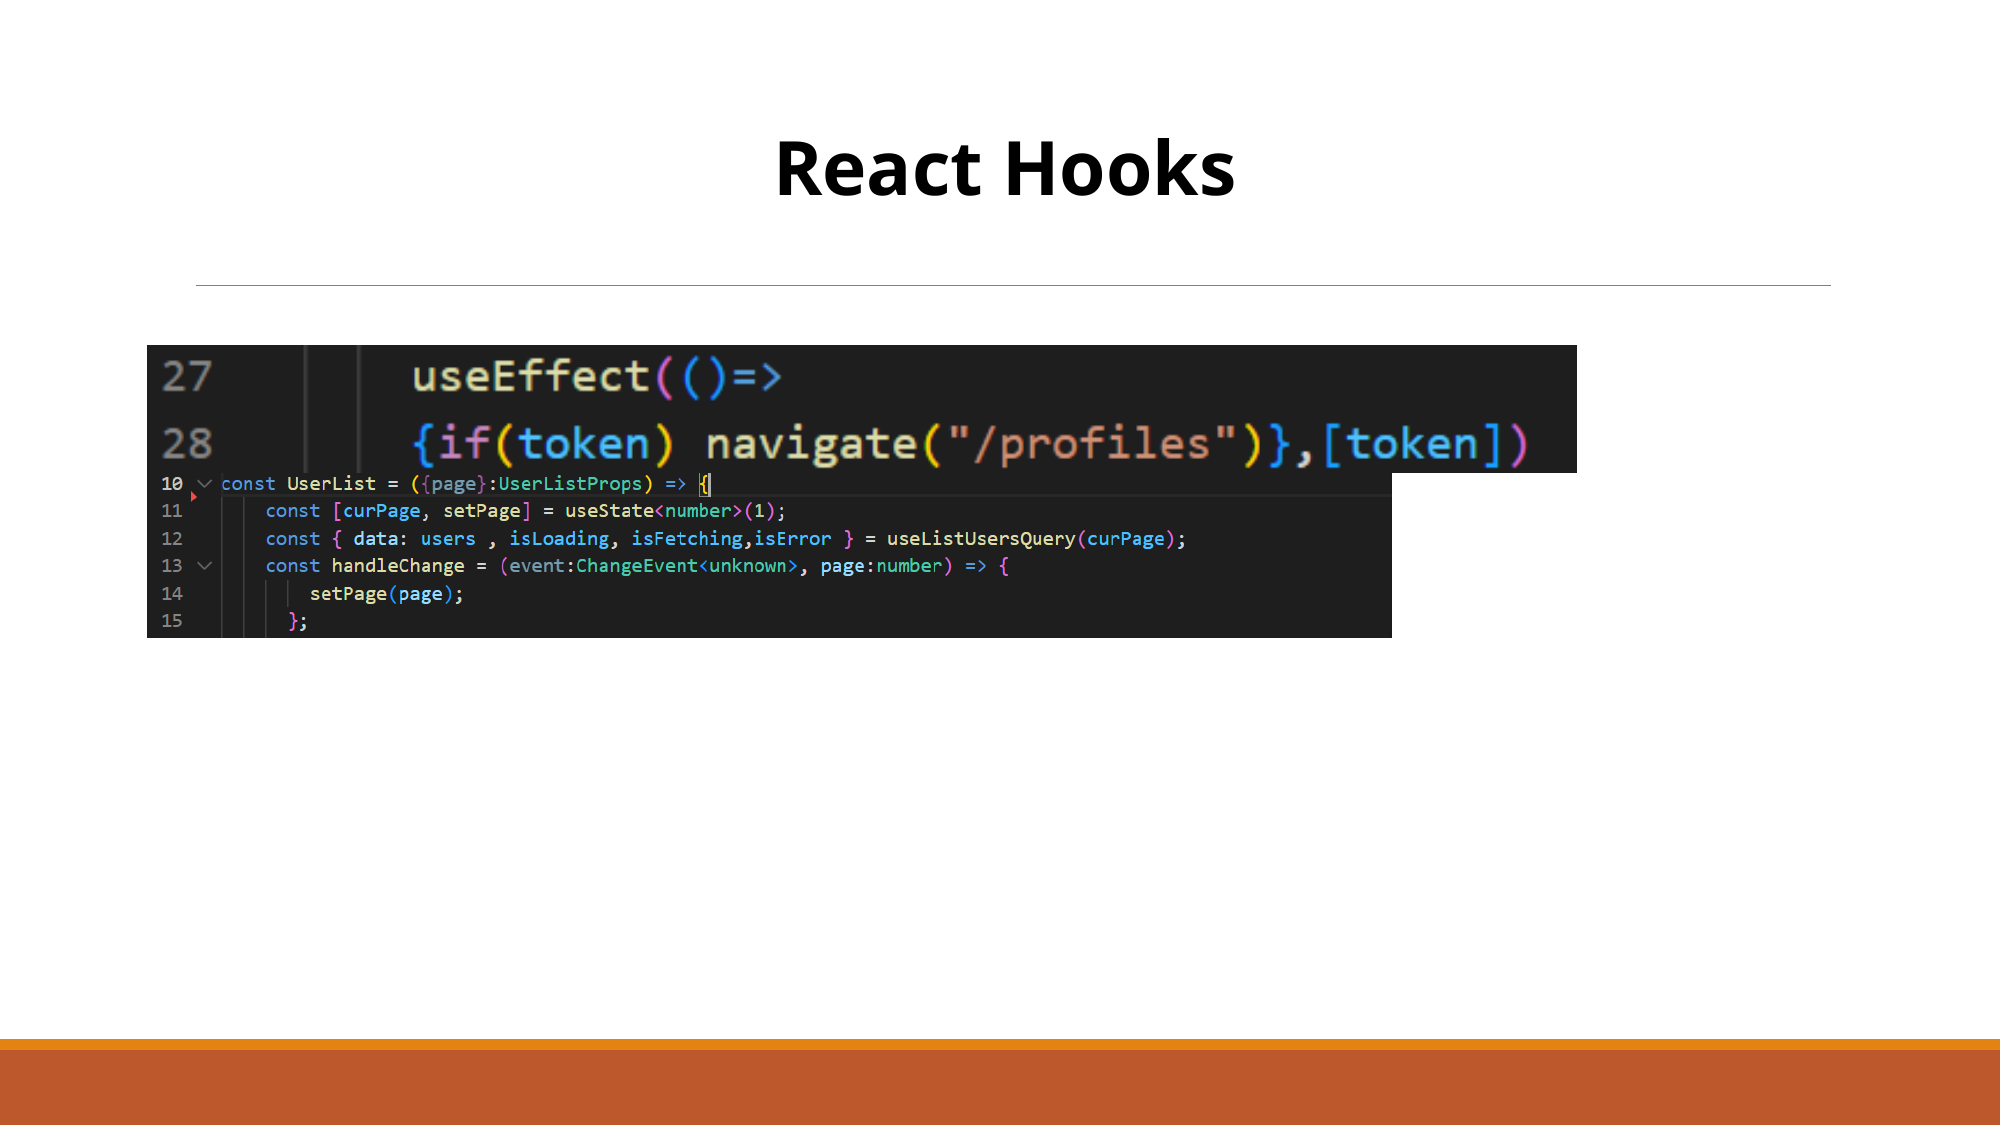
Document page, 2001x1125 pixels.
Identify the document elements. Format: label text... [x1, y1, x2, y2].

title React Hooks [180, 47, 1830, 285]
picture [147, 345, 1577, 638]
